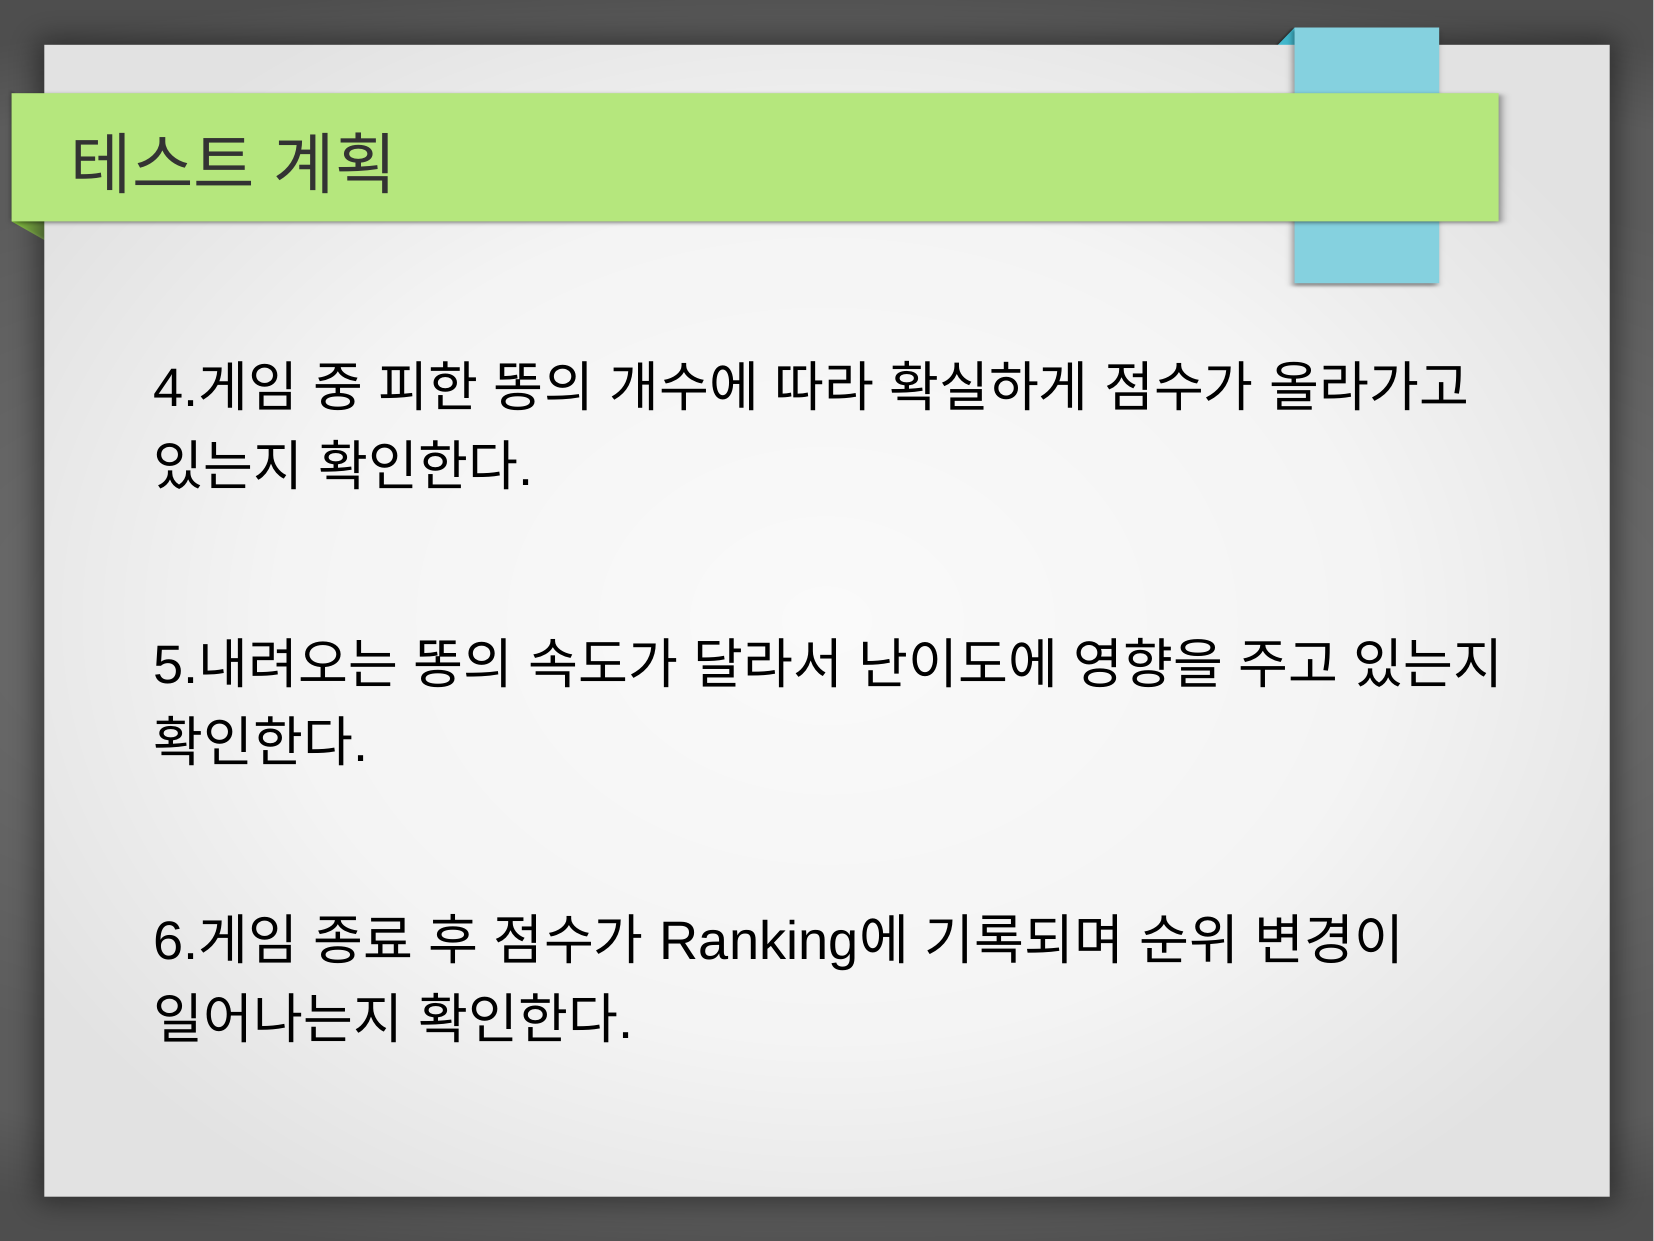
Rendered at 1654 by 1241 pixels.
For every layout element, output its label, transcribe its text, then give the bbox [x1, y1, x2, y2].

picture [0, 0, 1654, 1241]
title 테스트 계획 [70, 106, 1229, 213]
list 4.게임 중 피한 똥의 개수에 따라 확실하게 점수가 올라가고 있는지 확인한다. 5.내려오는 똥의 속도가 달라서 난이도에 영향을 주고 있는지 확인한다. 6.게임 종료 후 점수가 Ranking에 기록되며 순위 변경이 일어나는지 확인한다. [82, 343, 1538, 1063]
